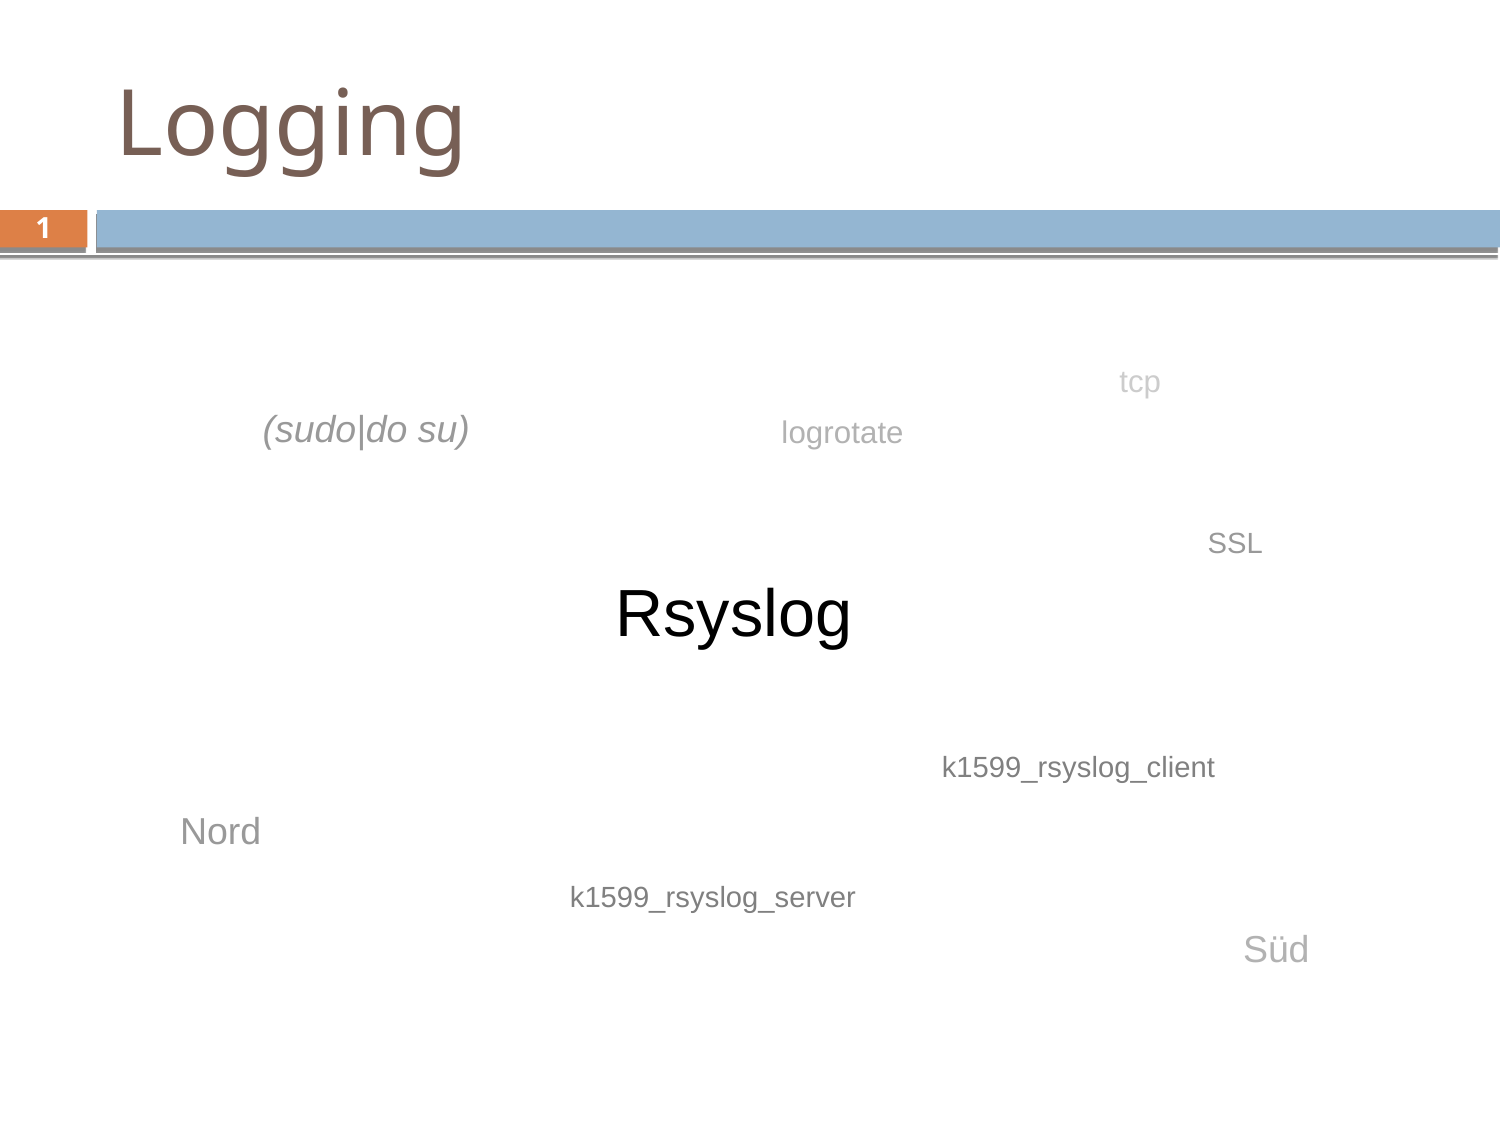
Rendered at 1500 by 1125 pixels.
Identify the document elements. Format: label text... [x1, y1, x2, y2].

text_box Süd [1228, 921, 1346, 979]
text_box Nord [165, 803, 277, 860]
text_box logrotate [766, 407, 945, 458]
text_box (sudo|do su) [212, 401, 485, 459]
subtitle Rsyslog [47, 274, 1385, 1028]
text_box k1599_rsyslog_server [555, 873, 872, 922]
text_box SSL [1192, 519, 1292, 567]
text_box tcp [1104, 356, 1283, 407]
text_box k1599_rsyslog_client [927, 743, 1231, 792]
title Logging [100, 37, 1438, 200]
